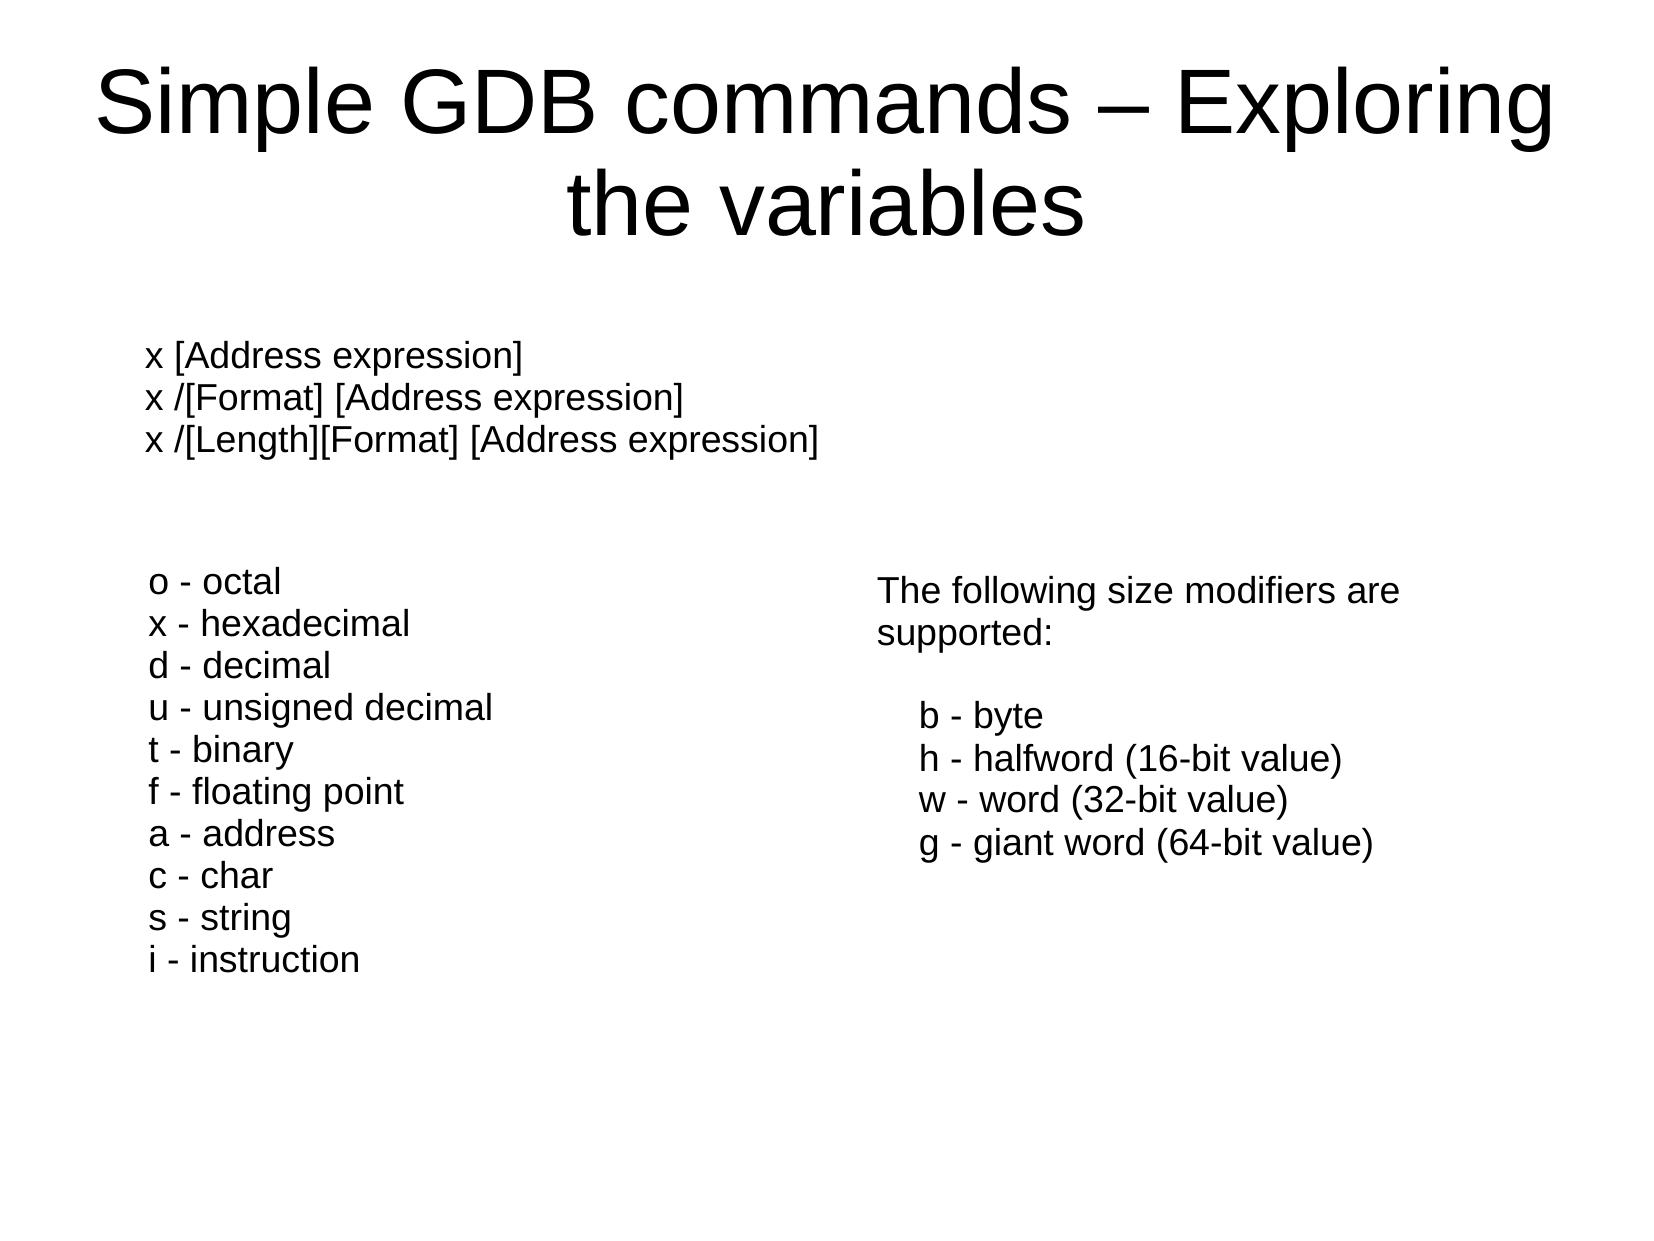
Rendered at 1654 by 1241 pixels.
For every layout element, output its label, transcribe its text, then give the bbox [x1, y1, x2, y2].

subtitle o - octal x - hexadecimal d - decimal u - unsigned decimal t - binary f - floating point a - address c - char s - string i - instruction [106, 469, 851, 1107]
text_box x [Address expression] x /[Format] [Address expression] x /[Length][Format] [Address expression] [98, 285, 910, 469]
title Simple GDB commands – Exploring the variables [82, 49, 1571, 257]
text_box The following size modifiers are supported: b - byte h - halfword (16-bit value) w - word (32-bit value) g - giant word (64-bit value) [862, 519, 1526, 871]
